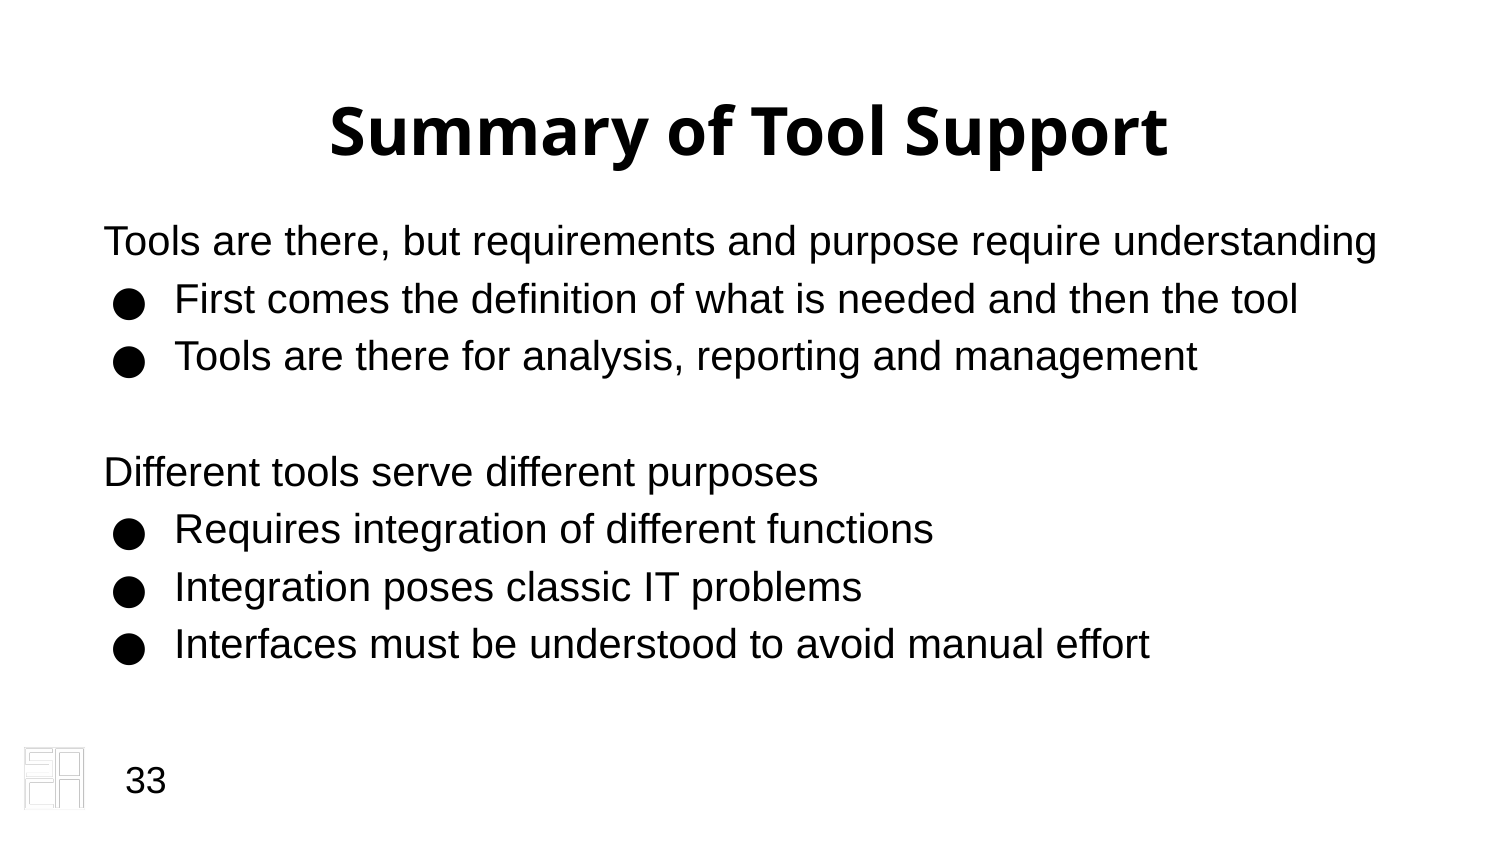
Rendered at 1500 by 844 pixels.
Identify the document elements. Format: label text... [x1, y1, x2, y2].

text_box Tools are there, but requirements and purpose require understanding First comes the definition of what is needed and then the tool Tools are there for analysis, reporting and management Different tools serve different purposes Requires integration of different functions Integration poses classic IT problems Interfaces must be understood to avoid manual effort [88, 199, 1447, 753]
picture [23, 746, 86, 811]
text_box Summary of Tool Support [74, 39, 1425, 169]
